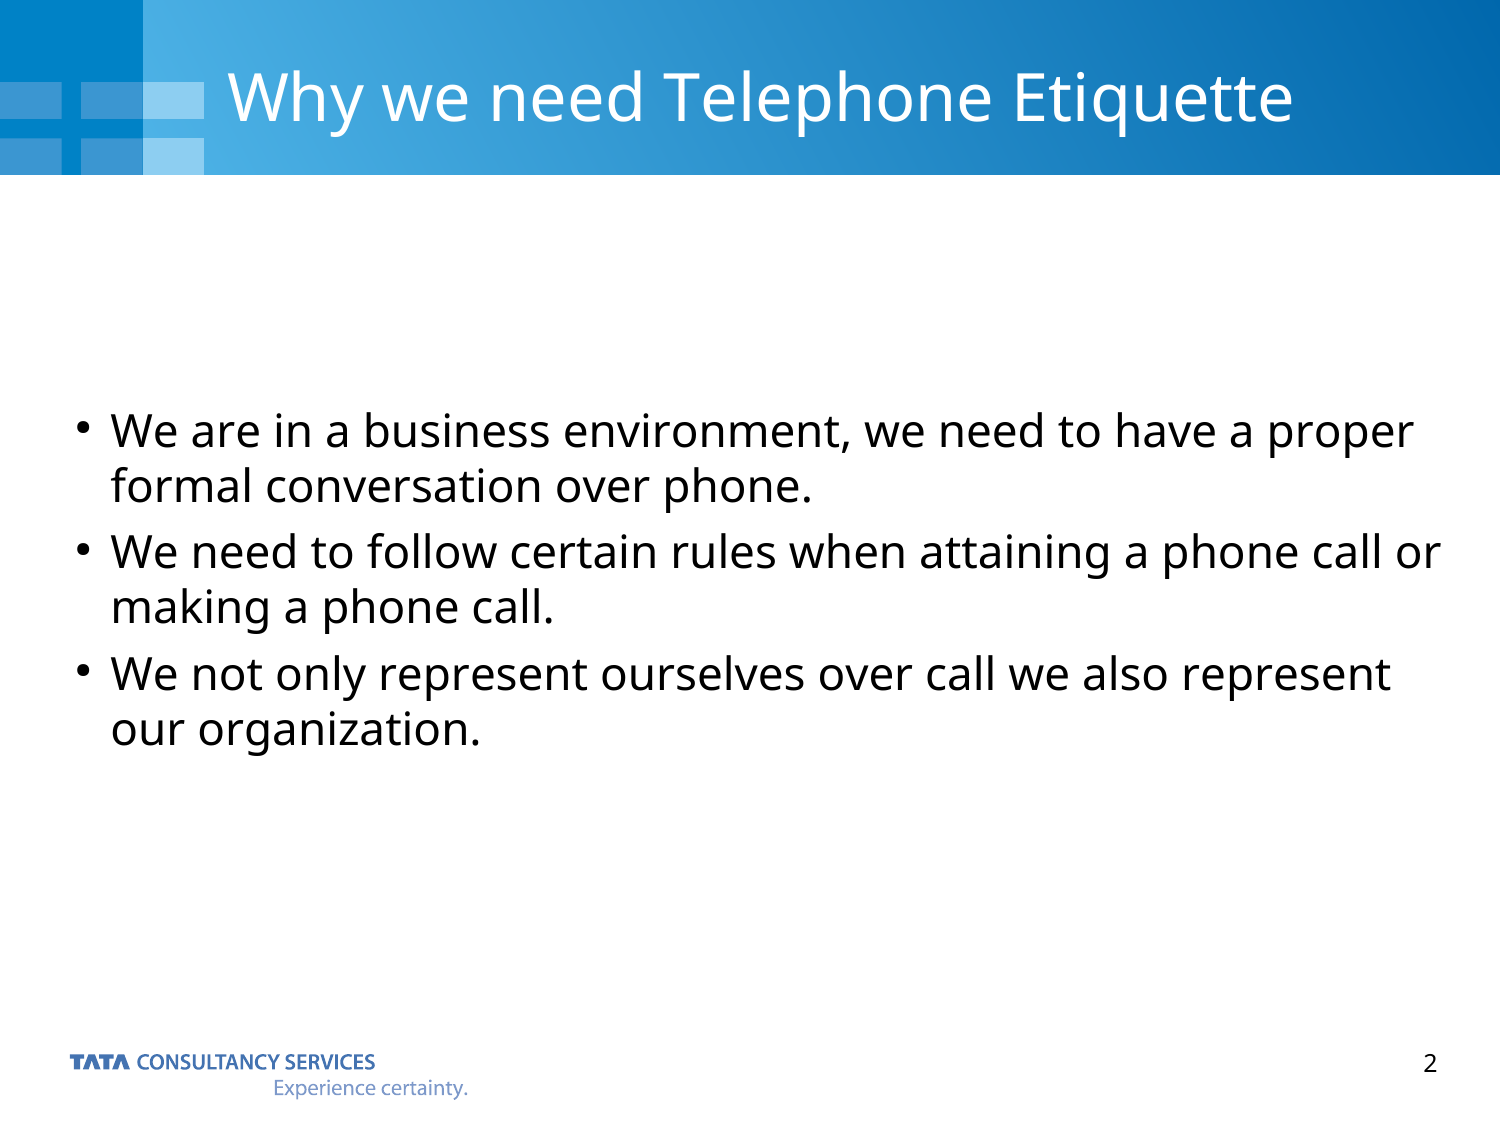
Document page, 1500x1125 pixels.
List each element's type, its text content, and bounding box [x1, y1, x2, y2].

subtitle We are in a business environment, we need to have a proper formal conversation over phone. We need to follow certain rules when attaining a phone call or making a phone call. We not only represent ourselves over call we also represent our organization. [75, 239, 1458, 983]
title Why we need Telephone Etiquette [212, 46, 1450, 143]
